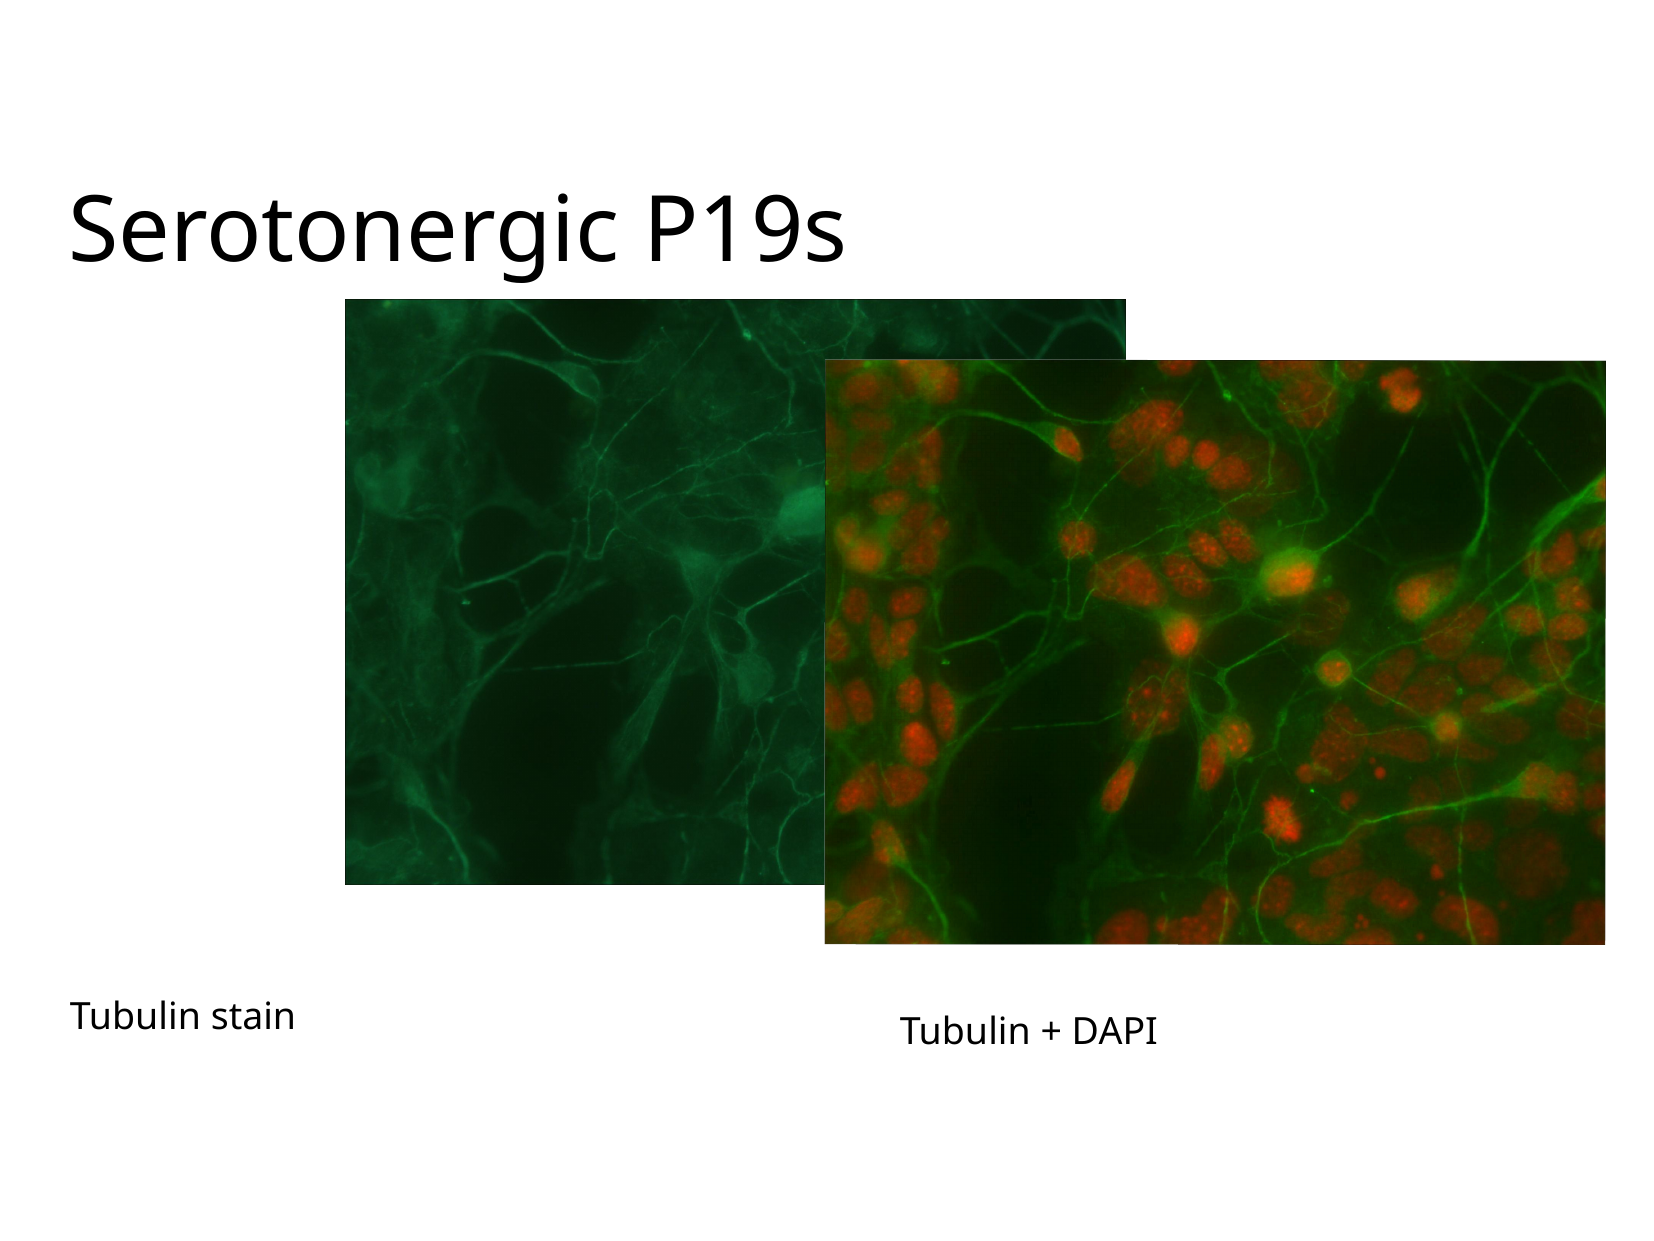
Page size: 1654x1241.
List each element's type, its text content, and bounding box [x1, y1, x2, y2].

title Serotonergic P19s [0, 122, 1144, 331]
text_box Tubulin + DAPI [885, 997, 1366, 1051]
text_box Tubulin stain [55, 982, 286, 1036]
picture [345, 299, 1606, 946]
